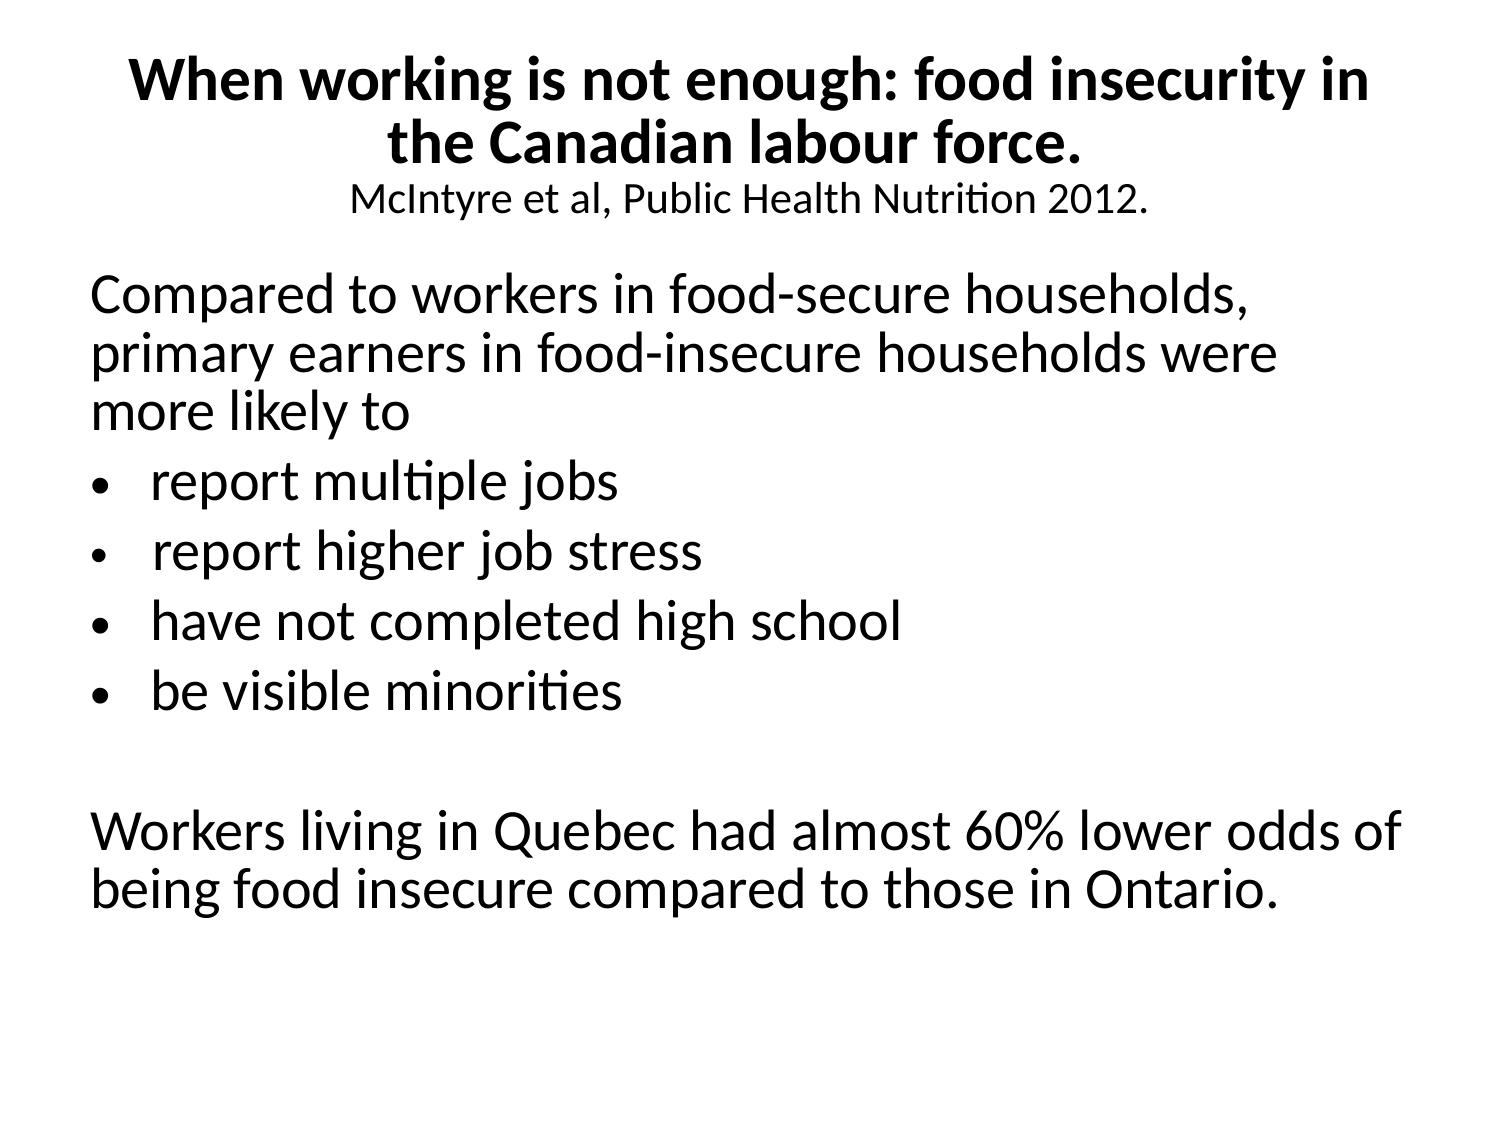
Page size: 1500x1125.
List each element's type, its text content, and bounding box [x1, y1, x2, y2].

title When working is not enough: food insecurity in the Canadian labour force. McIntyre et al, Public Health Nutrition 2012. [75, 45, 1425, 233]
list Compared to workers in food-secure households, primary earners in food-insecure households were more likely to report multiple jobs report higher job stress have not completed high school be visible minorities Workers living in Quebec had almost 60% lower odds of being food insecure compared to those in Ontario. [75, 262, 1425, 1005]
